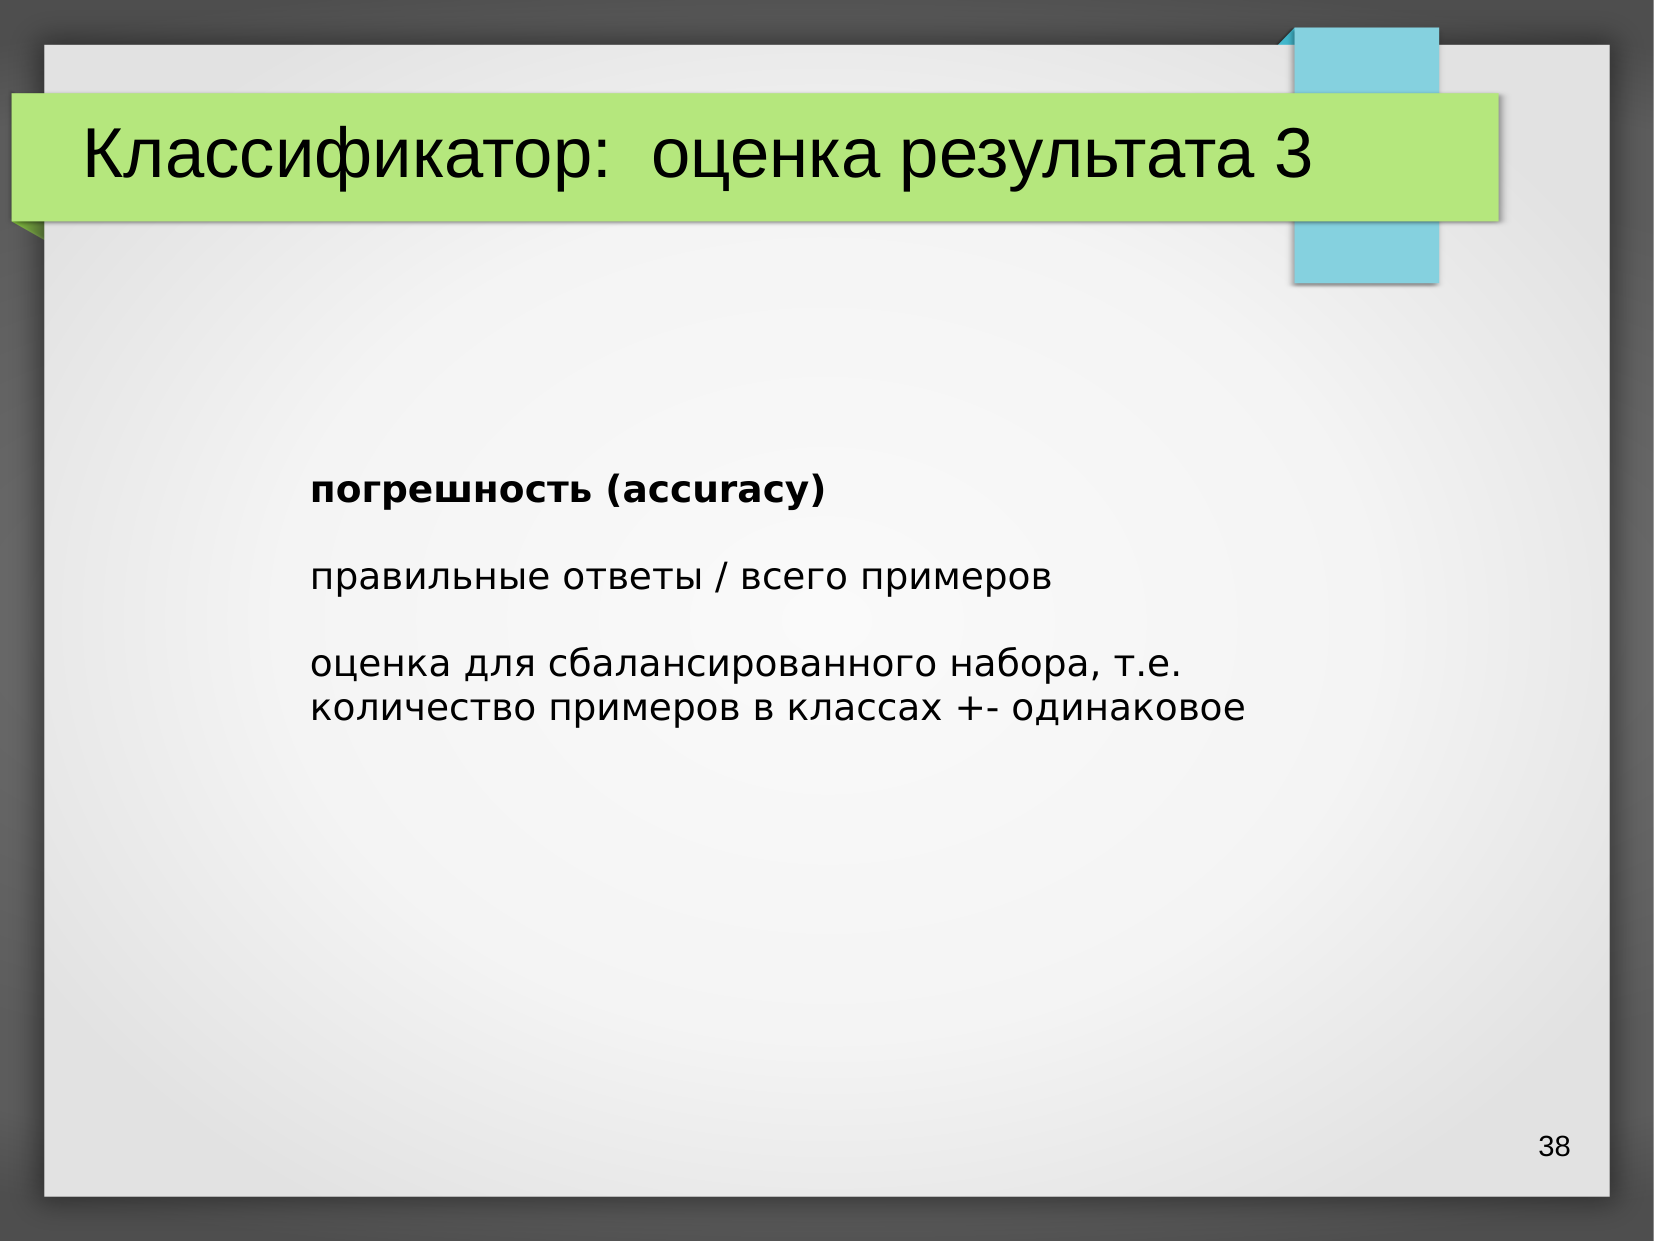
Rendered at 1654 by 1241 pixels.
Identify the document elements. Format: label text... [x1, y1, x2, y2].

text_box погрешность (accuracy) правильные ответы / всего примеров оценка для сбалансированного набора, т.е. количество примеров в классах +- одинаковое [295, 460, 1489, 998]
title Классификатор: оценка результата 3 [82, 49, 1571, 257]
picture [0, 0, 1654, 1241]
